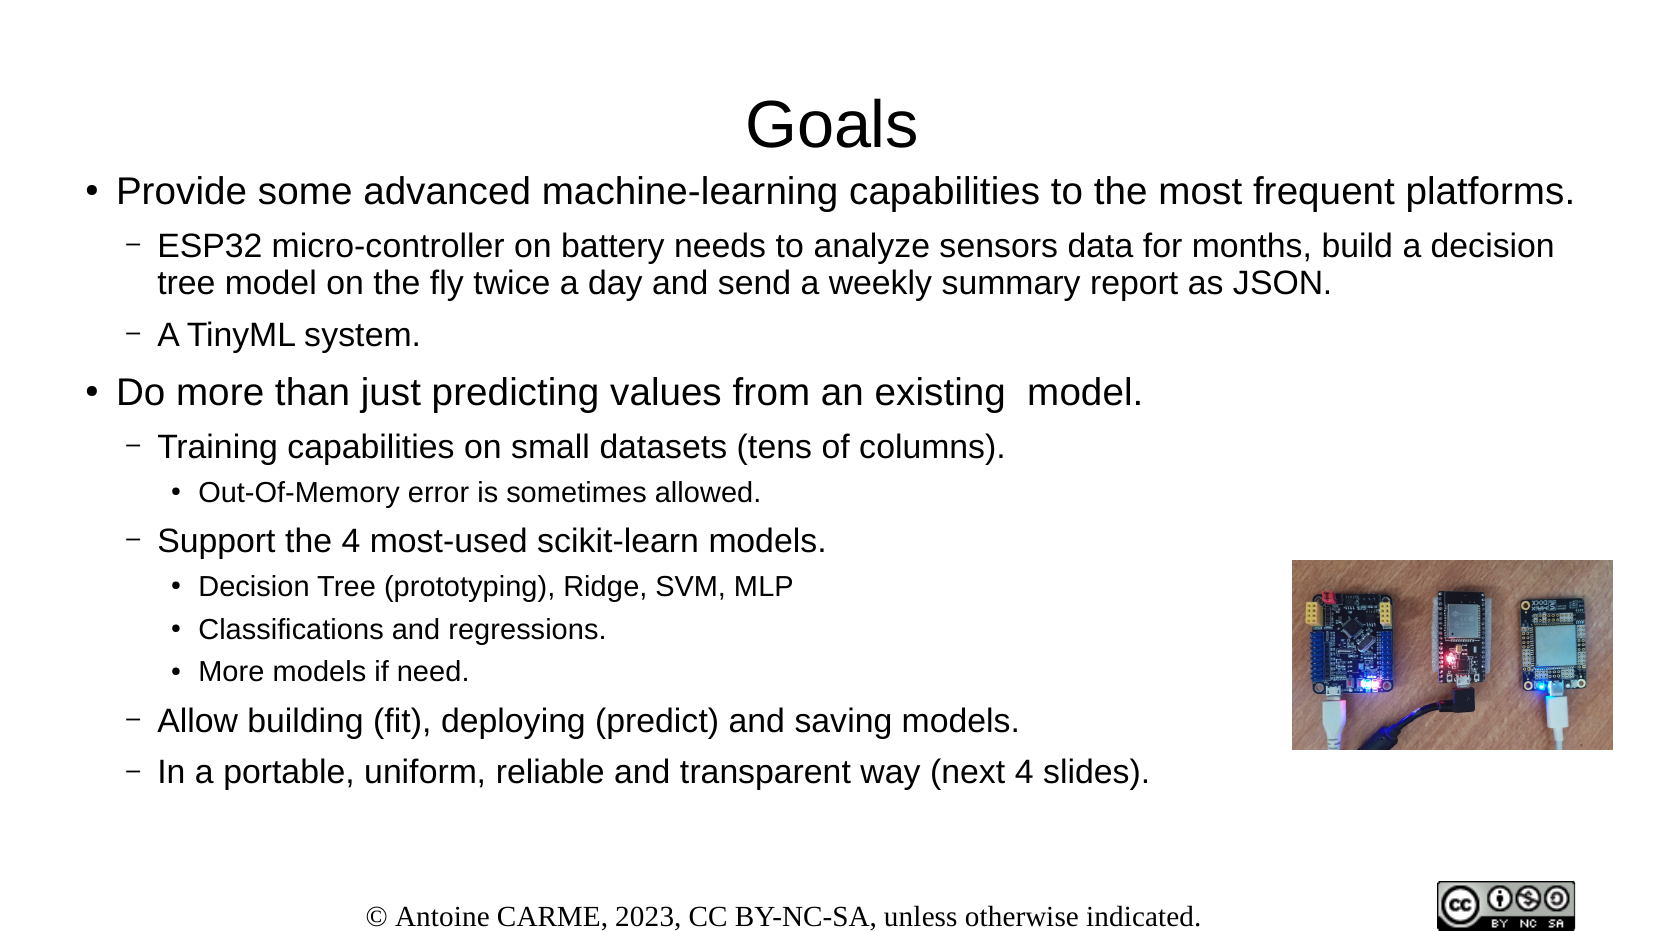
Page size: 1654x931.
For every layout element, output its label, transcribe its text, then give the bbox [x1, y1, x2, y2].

picture [1437, 881, 1576, 931]
list Provide some advanced machine-learning capabilities to the most frequent platforms. ESP32 micro-controller on battery needs to analyze sensors data for months, build a decision tree model on the fly twice a day and send a weekly summary report as JSON. A TinyML system. Do more than just predicting values from an existing model. Training capabilities on small datasets (tens of columns). Out-Of-Memory error is sometimes allowed. Support the 4 most-used scikit-learn models. Decision Tree (prototyping), Ridge, SVM, MLP Classifications and regressions. More models if need. Allow building (fit), deploying (predict) and saving models. In a portable, uniform, reliable and transparent way (next 4 slides). [75, 188, 1594, 826]
title Goals [11, 60, 1654, 188]
picture [1292, 560, 1613, 751]
